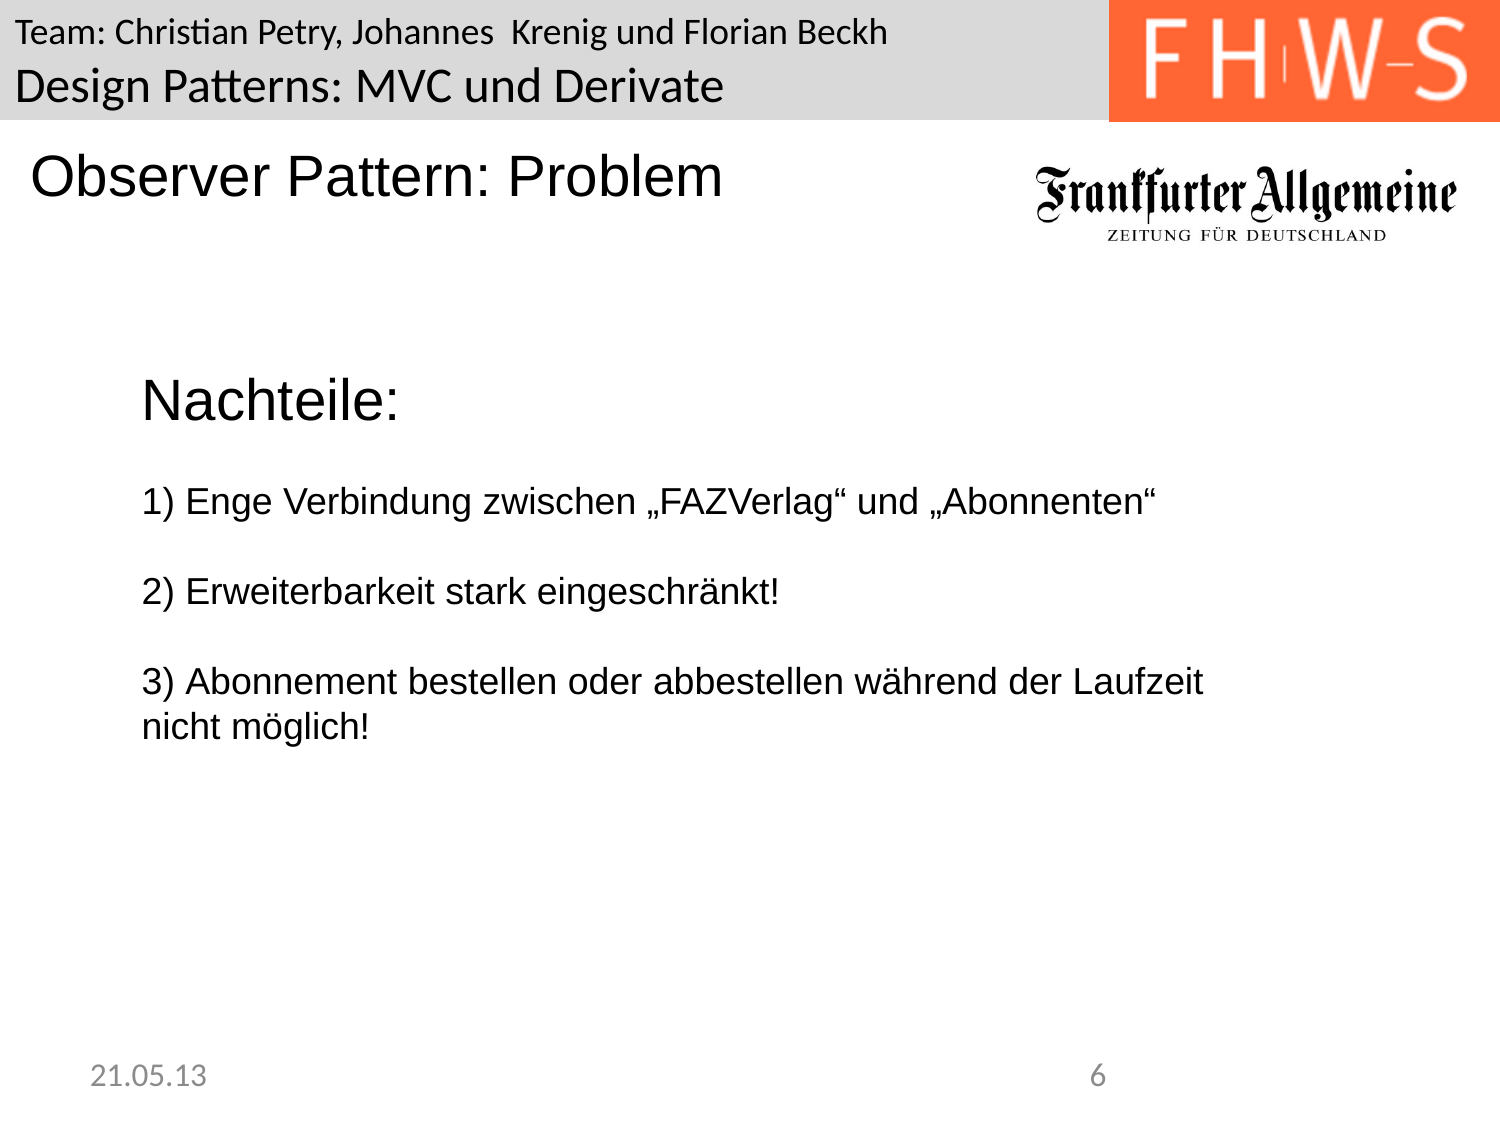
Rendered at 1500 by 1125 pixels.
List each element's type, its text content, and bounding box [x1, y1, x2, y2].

text_box <Nummer> [1074, 1042, 1425, 1103]
text_box Nachteile: Enge Verbindung zwischen „FAZVerlag“ und „Abonnenten“ Erweiterbarkeit stark eingeschränkt! Abonnement bestellen oder abbestellen während der Laufzeit nicht möglich! [141, 361, 1246, 747]
text_box 21.05.13 [74, 1042, 425, 1103]
picture [1109, 0, 1500, 122]
text_box Observer Pattern: Problem [15, 141, 780, 206]
picture [1027, 159, 1465, 248]
